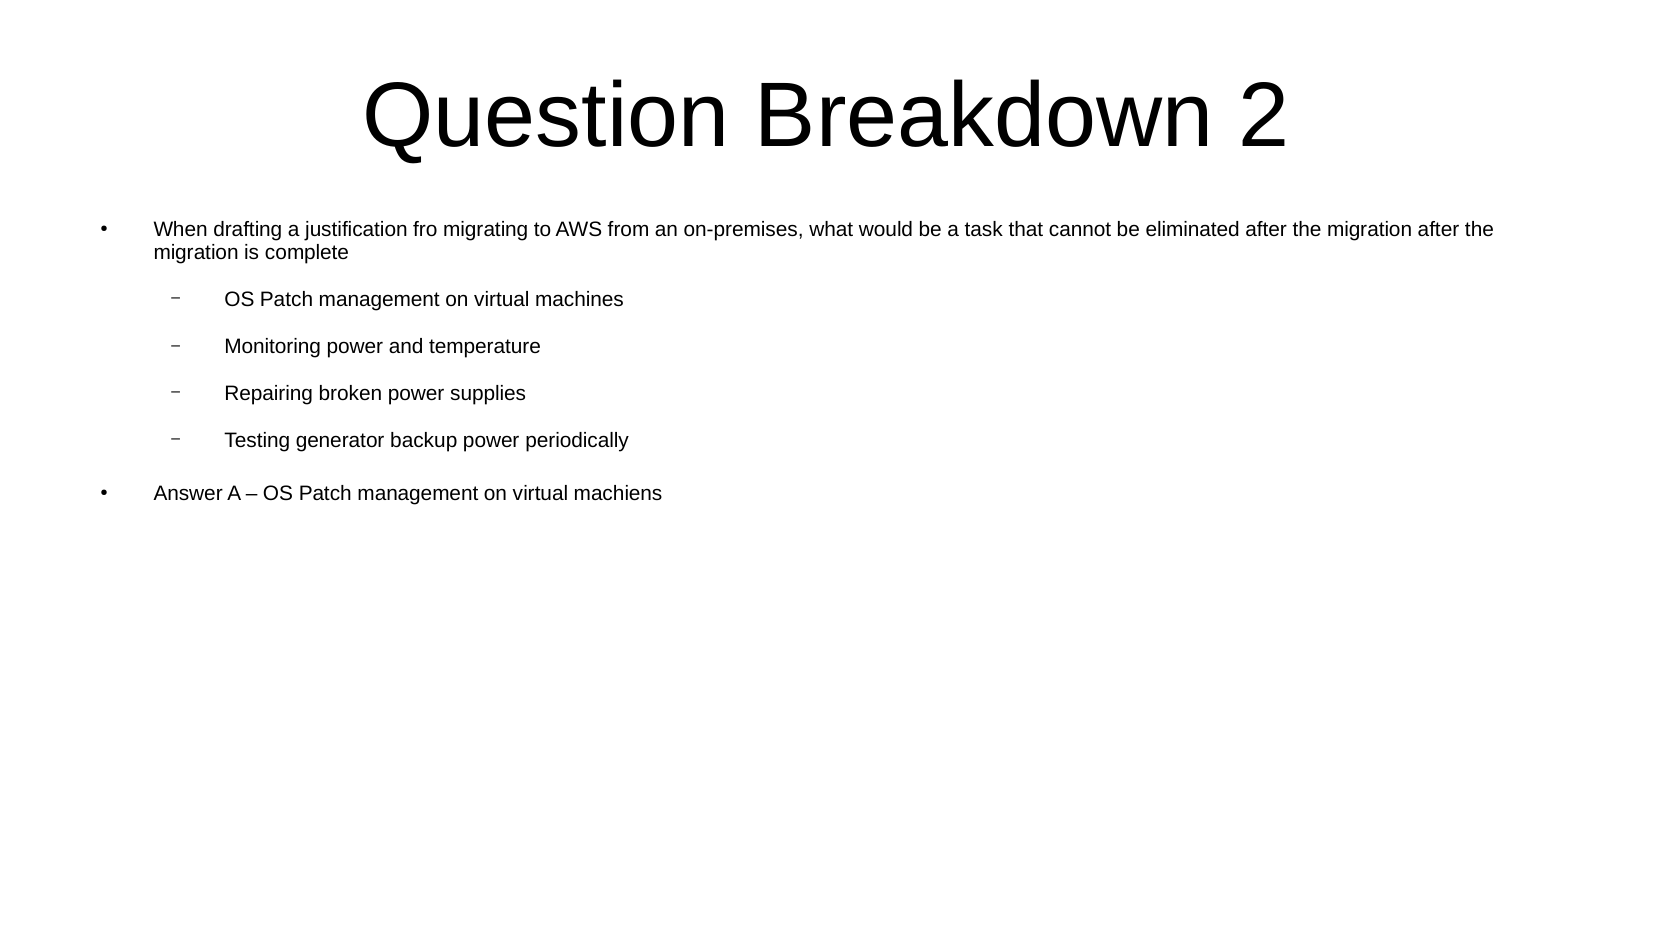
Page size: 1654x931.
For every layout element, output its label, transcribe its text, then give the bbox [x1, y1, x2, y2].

list When drafting a justification fro migrating to AWS from an on-premises, what would be a task that cannot be eliminated after the migration after the migration is complete OS Patch management on virtual machines Monitoring power and temperature Repairing broken power supplies Testing generator backup power periodically Answer A – OS Patch management on virtual machiens [82, 217, 1571, 758]
title Question Breakdown 2 [82, 37, 1571, 193]
